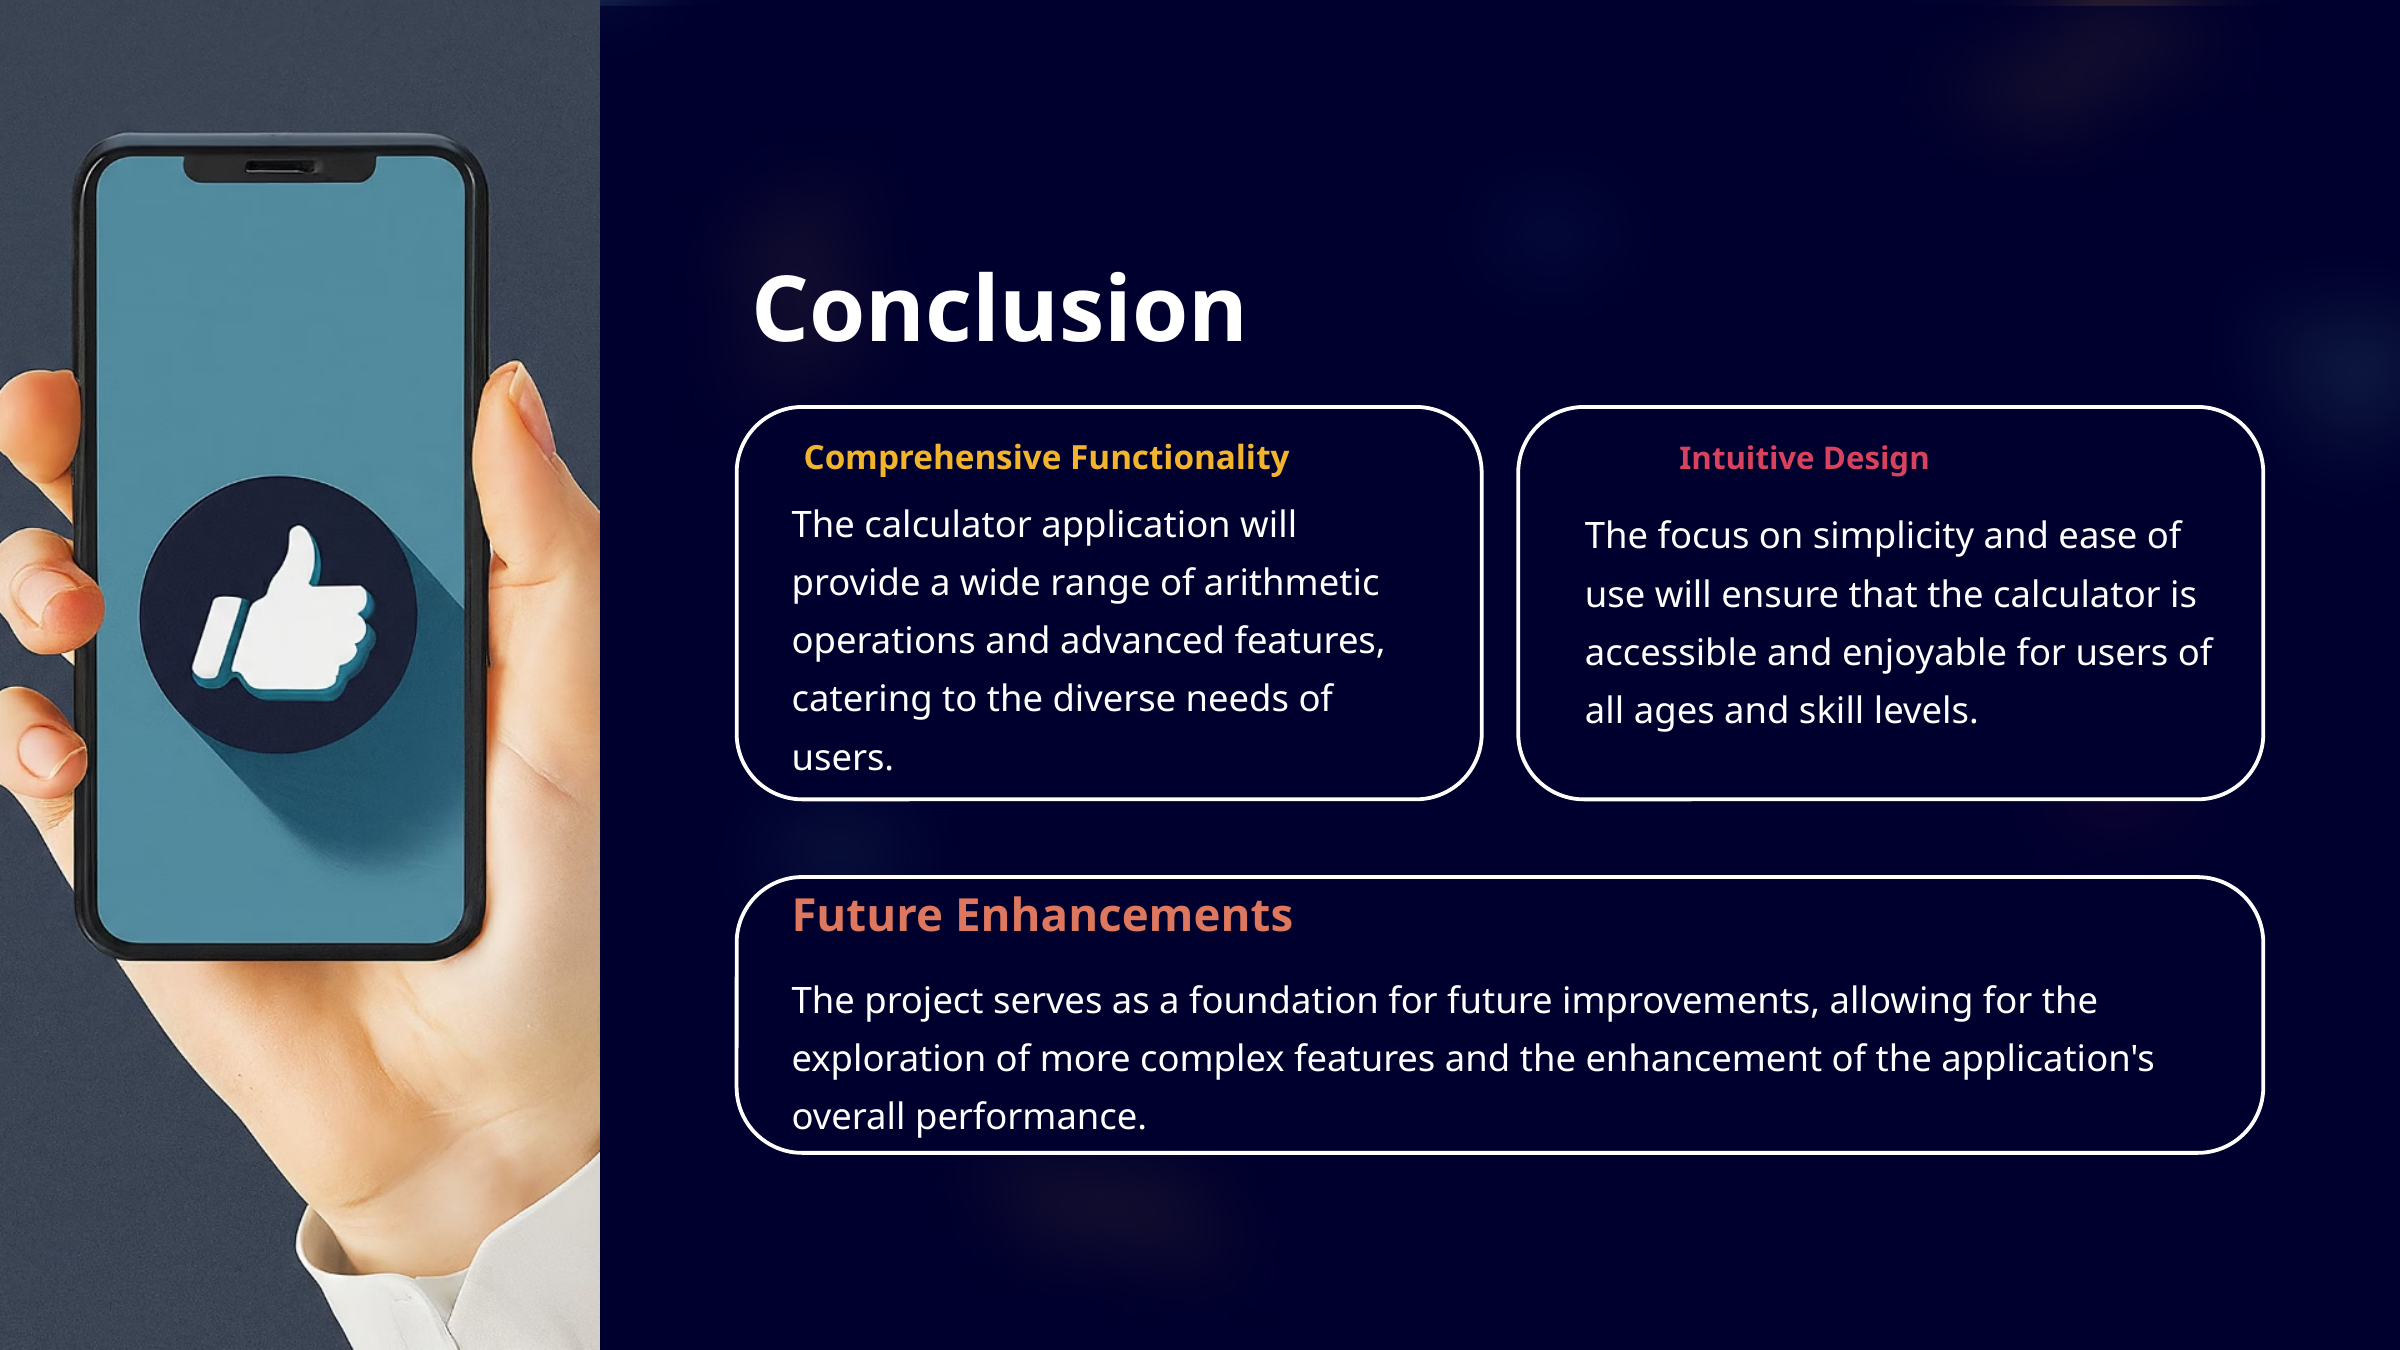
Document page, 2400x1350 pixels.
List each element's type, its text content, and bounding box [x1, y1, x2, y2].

text_box The calculator application will provide a wide range of arithmetic operations and advanced features, catering to the diverse needs of users. [776, 478, 1442, 712]
text_box The project serves as a foundation for future improvements, allowing for the exploration of more complex features and the enhancement of the application's overall performance. [776, 954, 2224, 1072]
text_box Future Enhancements [776, 875, 1233, 933]
picture [0, 0, 2400, 1350]
text_box Intuitive Design [1664, 411, 2121, 469]
text_box Conclusion [736, 238, 1648, 353]
text_box The focus on simplicity and ease of use will ensure that the calculator is accessible and enjoyable for users of all ages and skill levels. [1570, 490, 2235, 724]
text_box Comprehensive Functionality [788, 411, 1390, 469]
text_box [600, 5, 2400, 1350]
